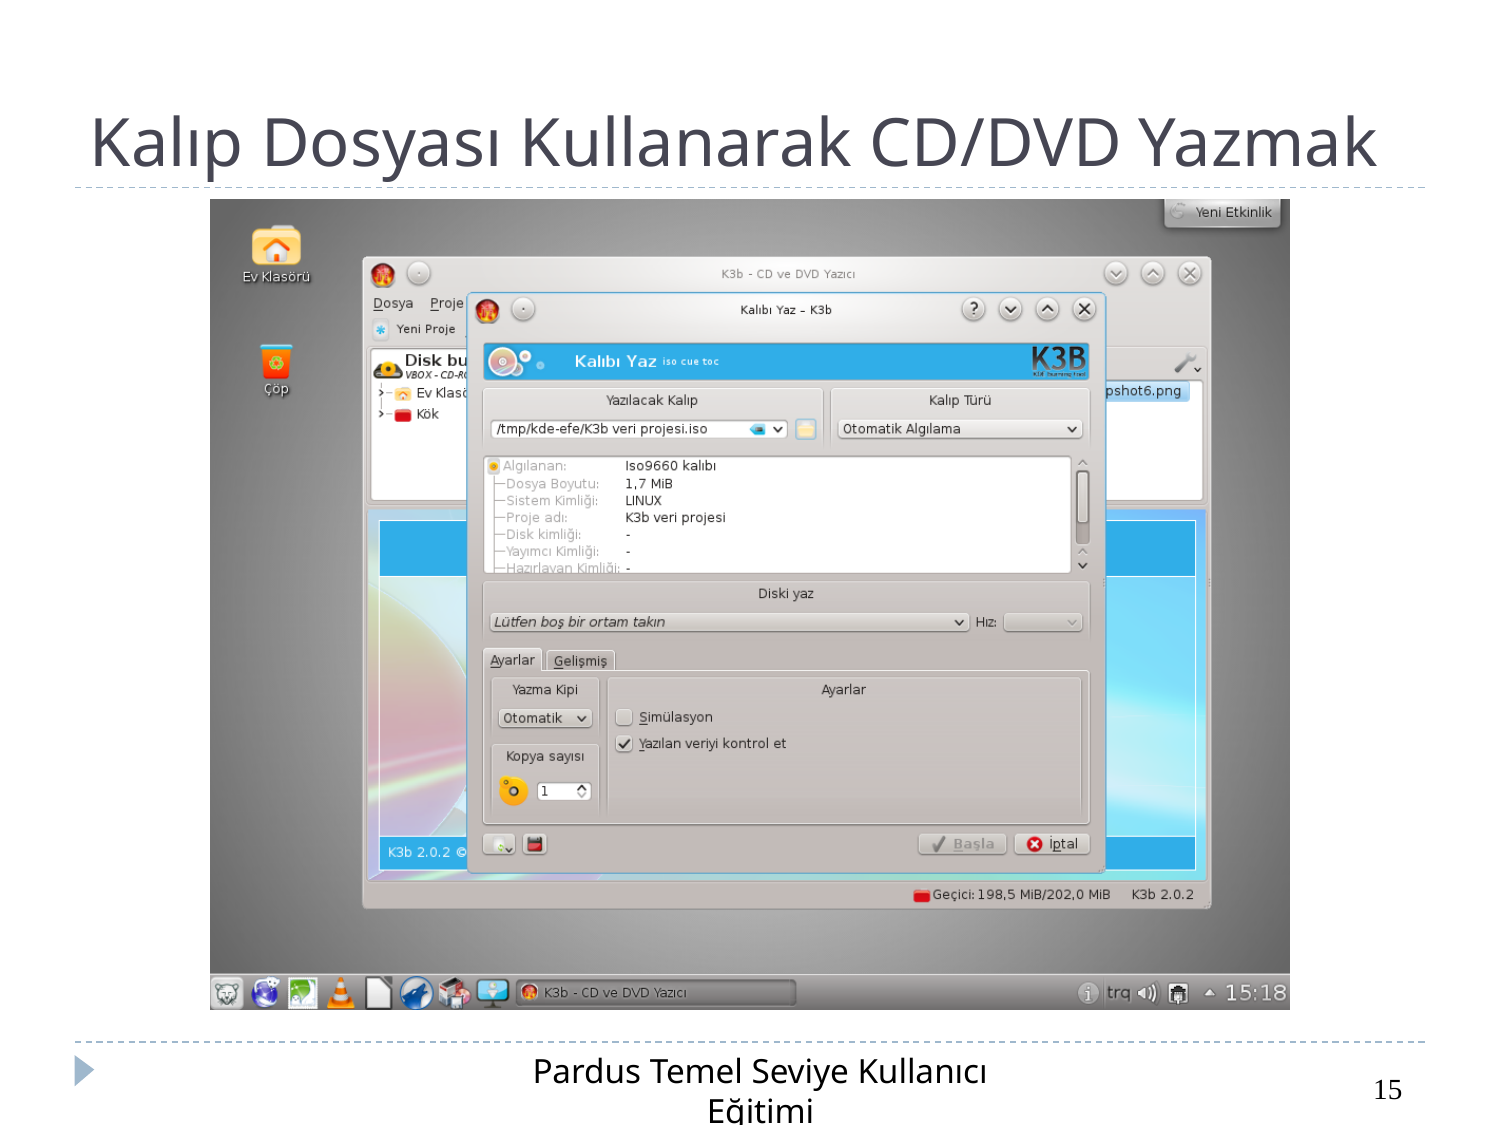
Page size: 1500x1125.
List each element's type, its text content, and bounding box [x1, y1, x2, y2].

title Kalıp Dosyası Kullanarak CD/DVD Yazmak [75, 24, 1425, 188]
picture [210, 199, 1290, 1010]
